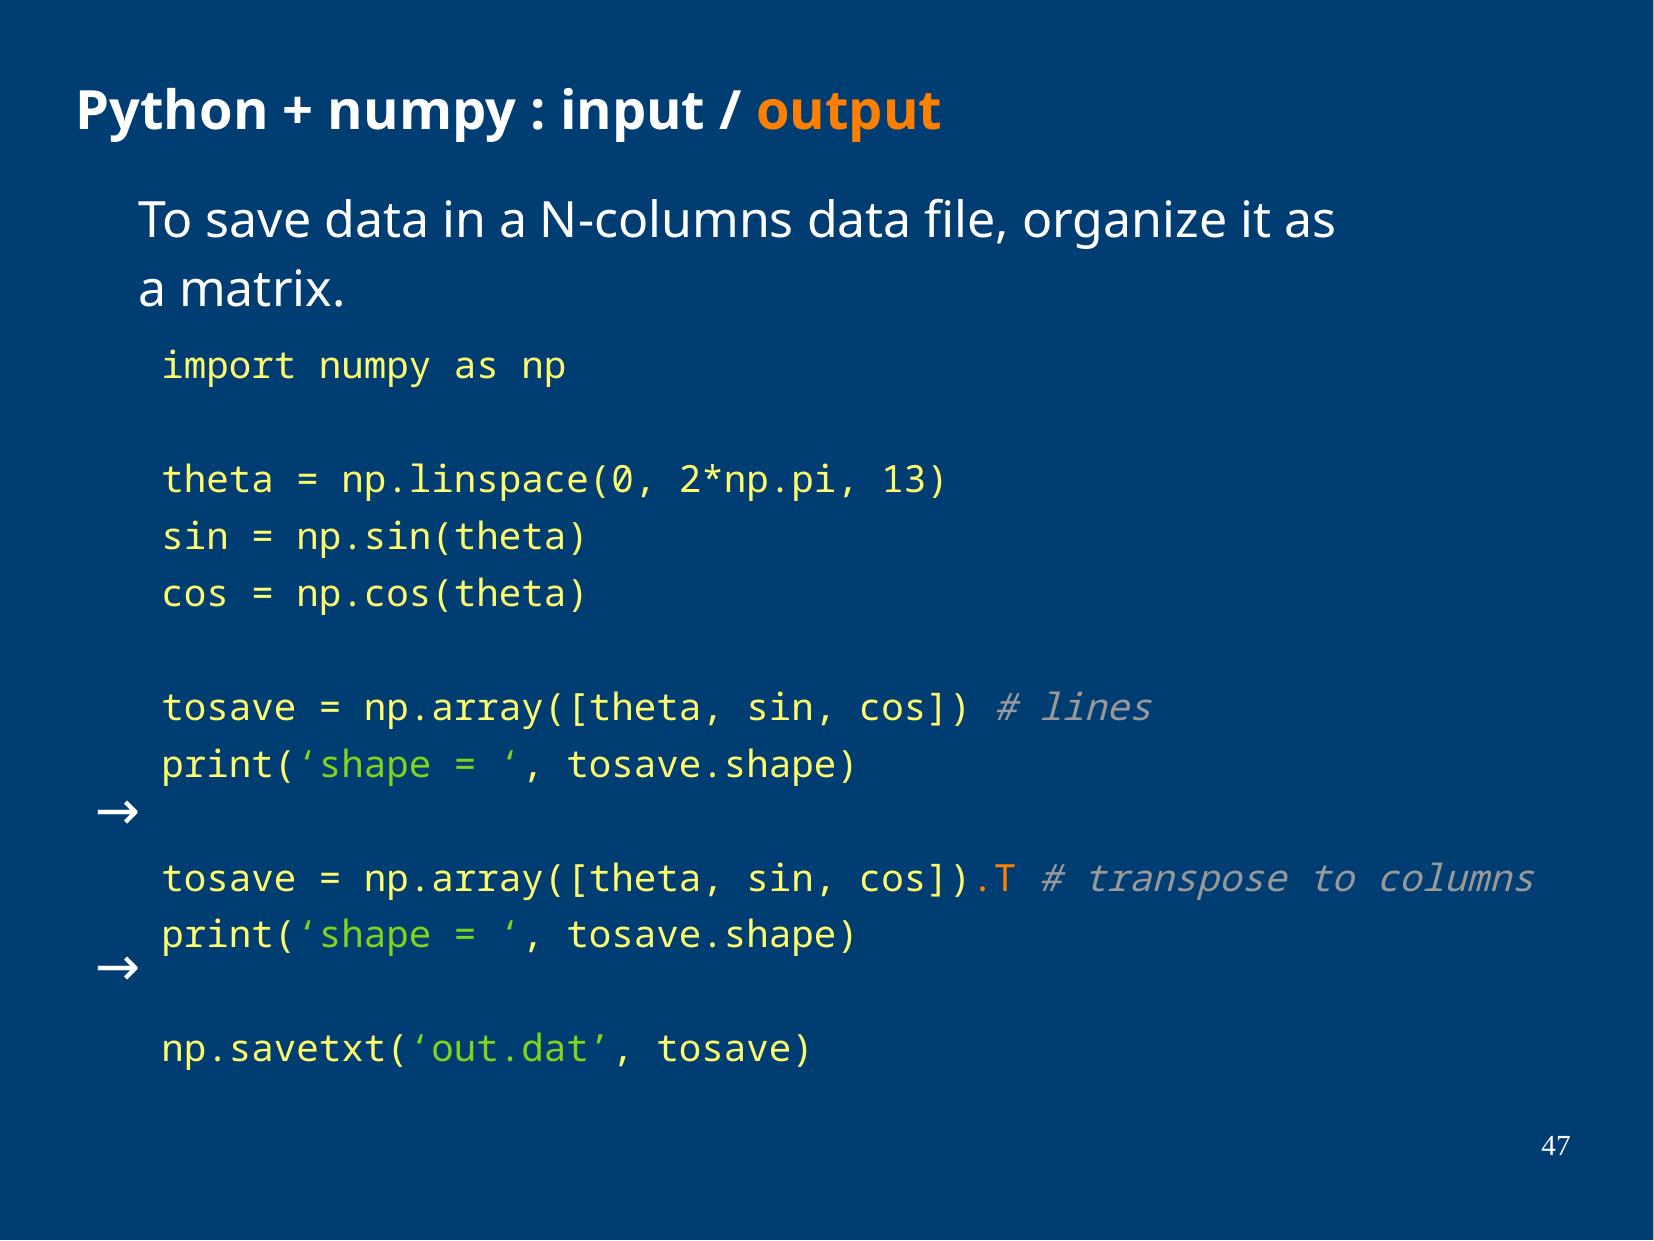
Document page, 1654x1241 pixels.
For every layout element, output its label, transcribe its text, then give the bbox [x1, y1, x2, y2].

text_box import numpy as np theta = np.linspace(0, 2*np.pi, 13) sin = np.sin(theta) cos = np.cos(theta) tosave = np.array([theta, sin, cos]) # lines print(‘shape = ‘, tosave.shape) tosave = np.array([theta, sin, cos]).T # transpose to columns print(‘shape = ‘, tosave.shape) np.savetxt(‘out.dat’, tosave) [146, 331, 1654, 991]
text_box → [80, 920, 188, 1021]
text_box To save data in a N-columns data file, organize it as a matrix. [123, 176, 1365, 415]
text_box Python + numpy : input / output [60, 64, 1576, 165]
text_box → [80, 764, 188, 865]
